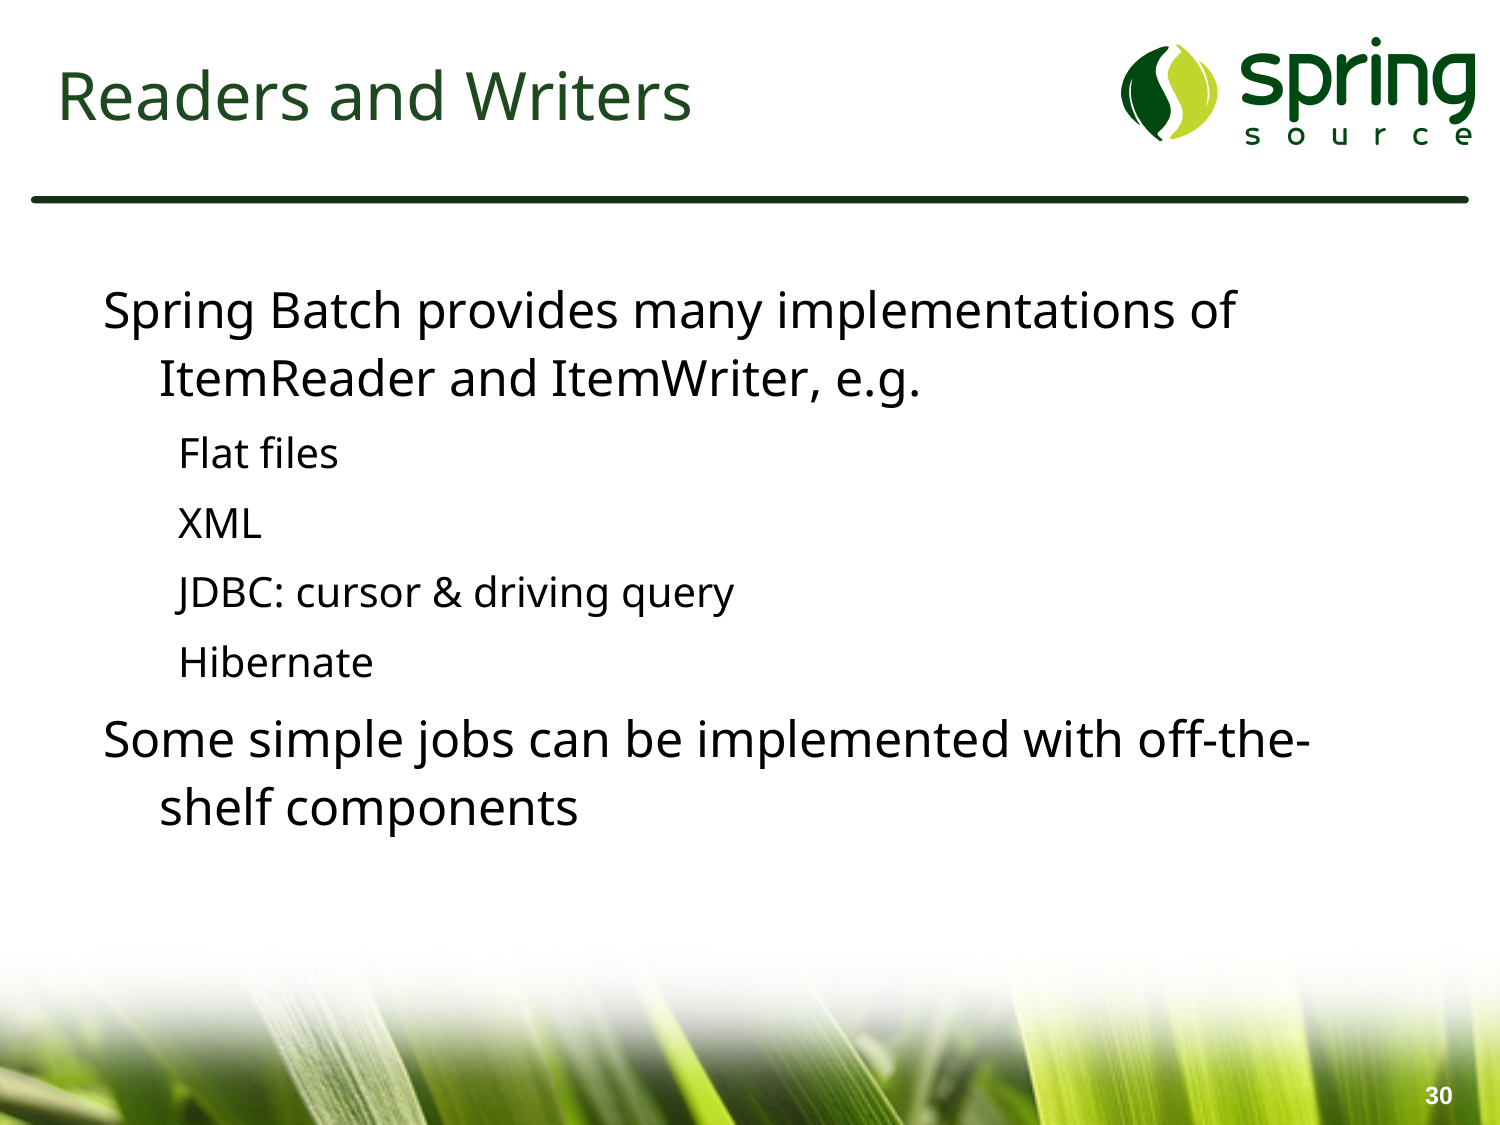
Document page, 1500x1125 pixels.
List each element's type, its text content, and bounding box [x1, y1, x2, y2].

picture [0, 944, 1500, 1125]
picture [1121, 37, 1475, 145]
title Readers and Writers [56, 6, 1089, 183]
list Spring Batch provides many implementations of ItemReader and ItemWriter, e.g. Flat files XML JDBC: cursor & driving query Hibernate Some simple jobs can be implemented with off-the-shelf components [103, 275, 1394, 923]
